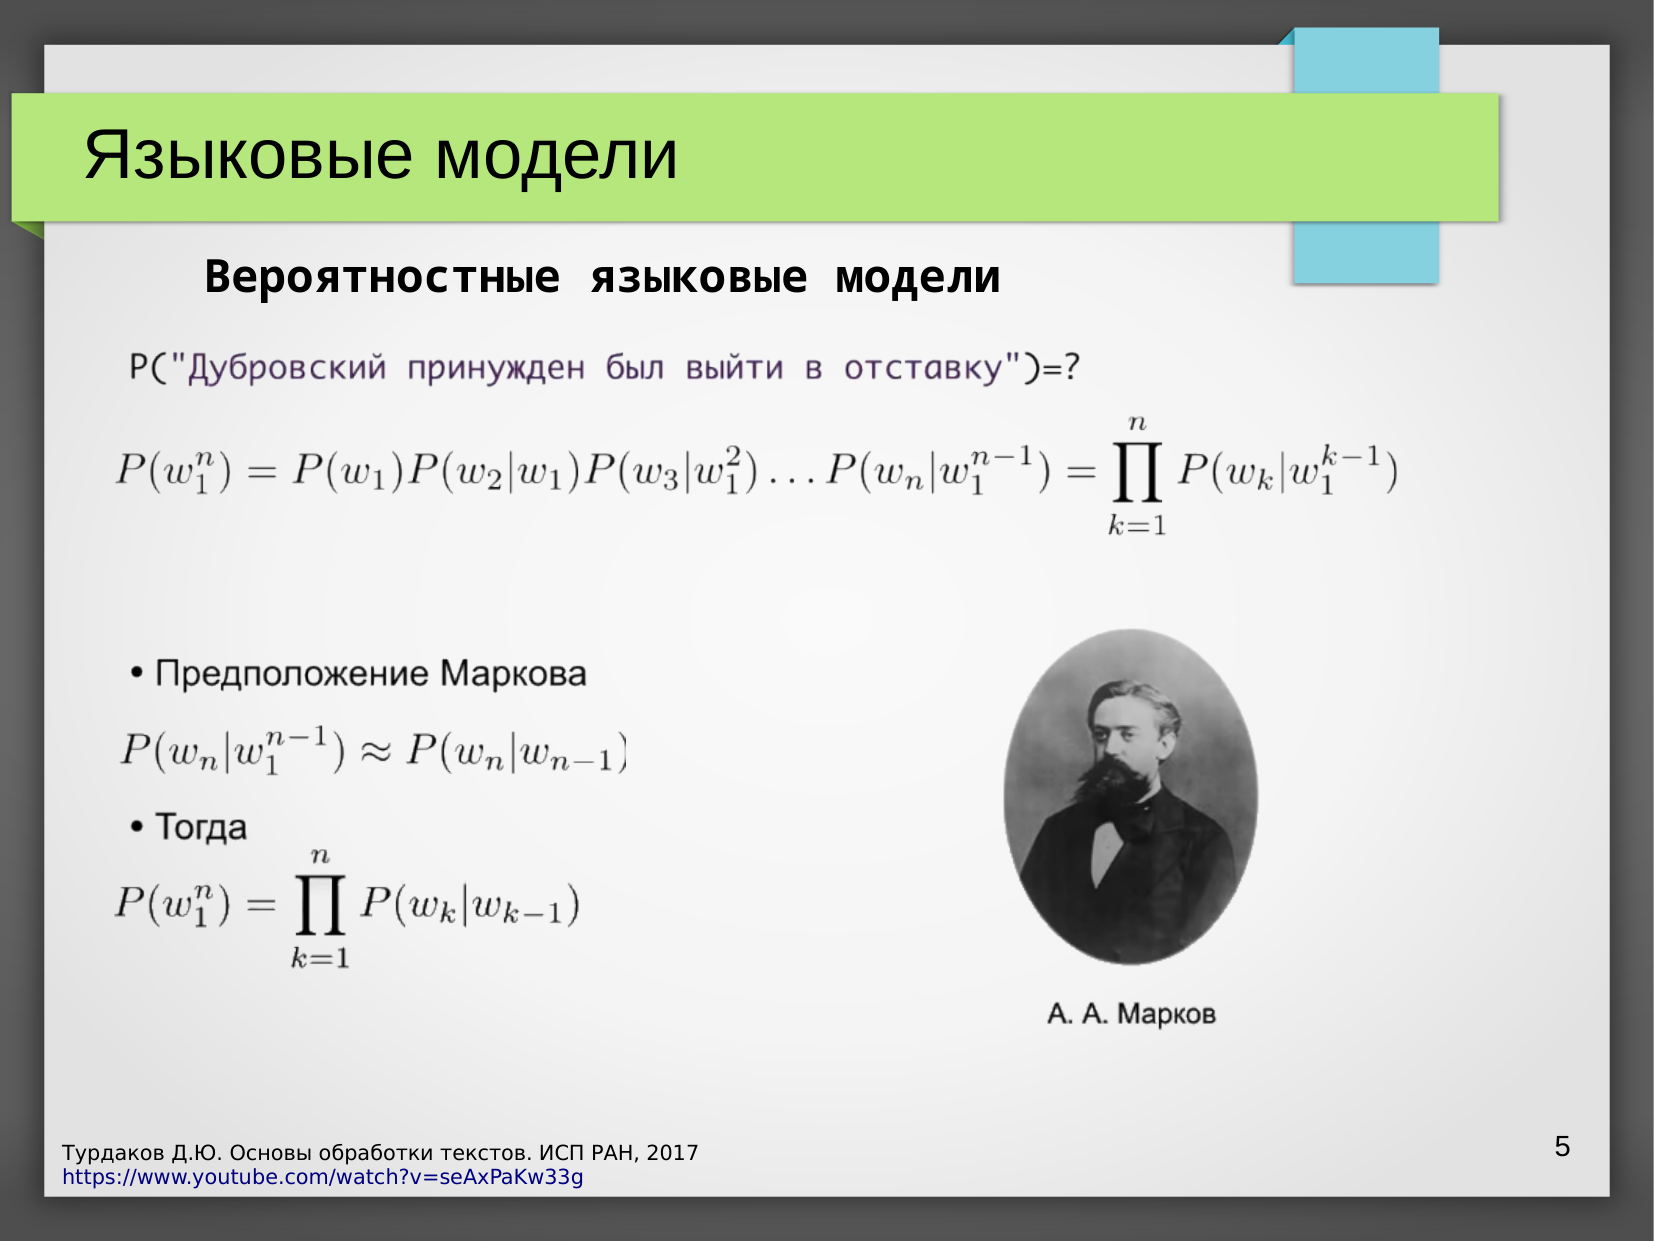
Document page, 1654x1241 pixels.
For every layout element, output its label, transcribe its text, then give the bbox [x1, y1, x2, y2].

title Языковые модели [82, 114, 1406, 194]
picture [0, 0, 1654, 1241]
text_box Вероятностные языковые модели [188, 236, 1052, 308]
text_box Турдаков Д.Ю. Основы обработки текстов. ИСП РАН, 2017 https://www.youtube.com/watch?v=seAxPaKw33g [47, 1133, 723, 1201]
